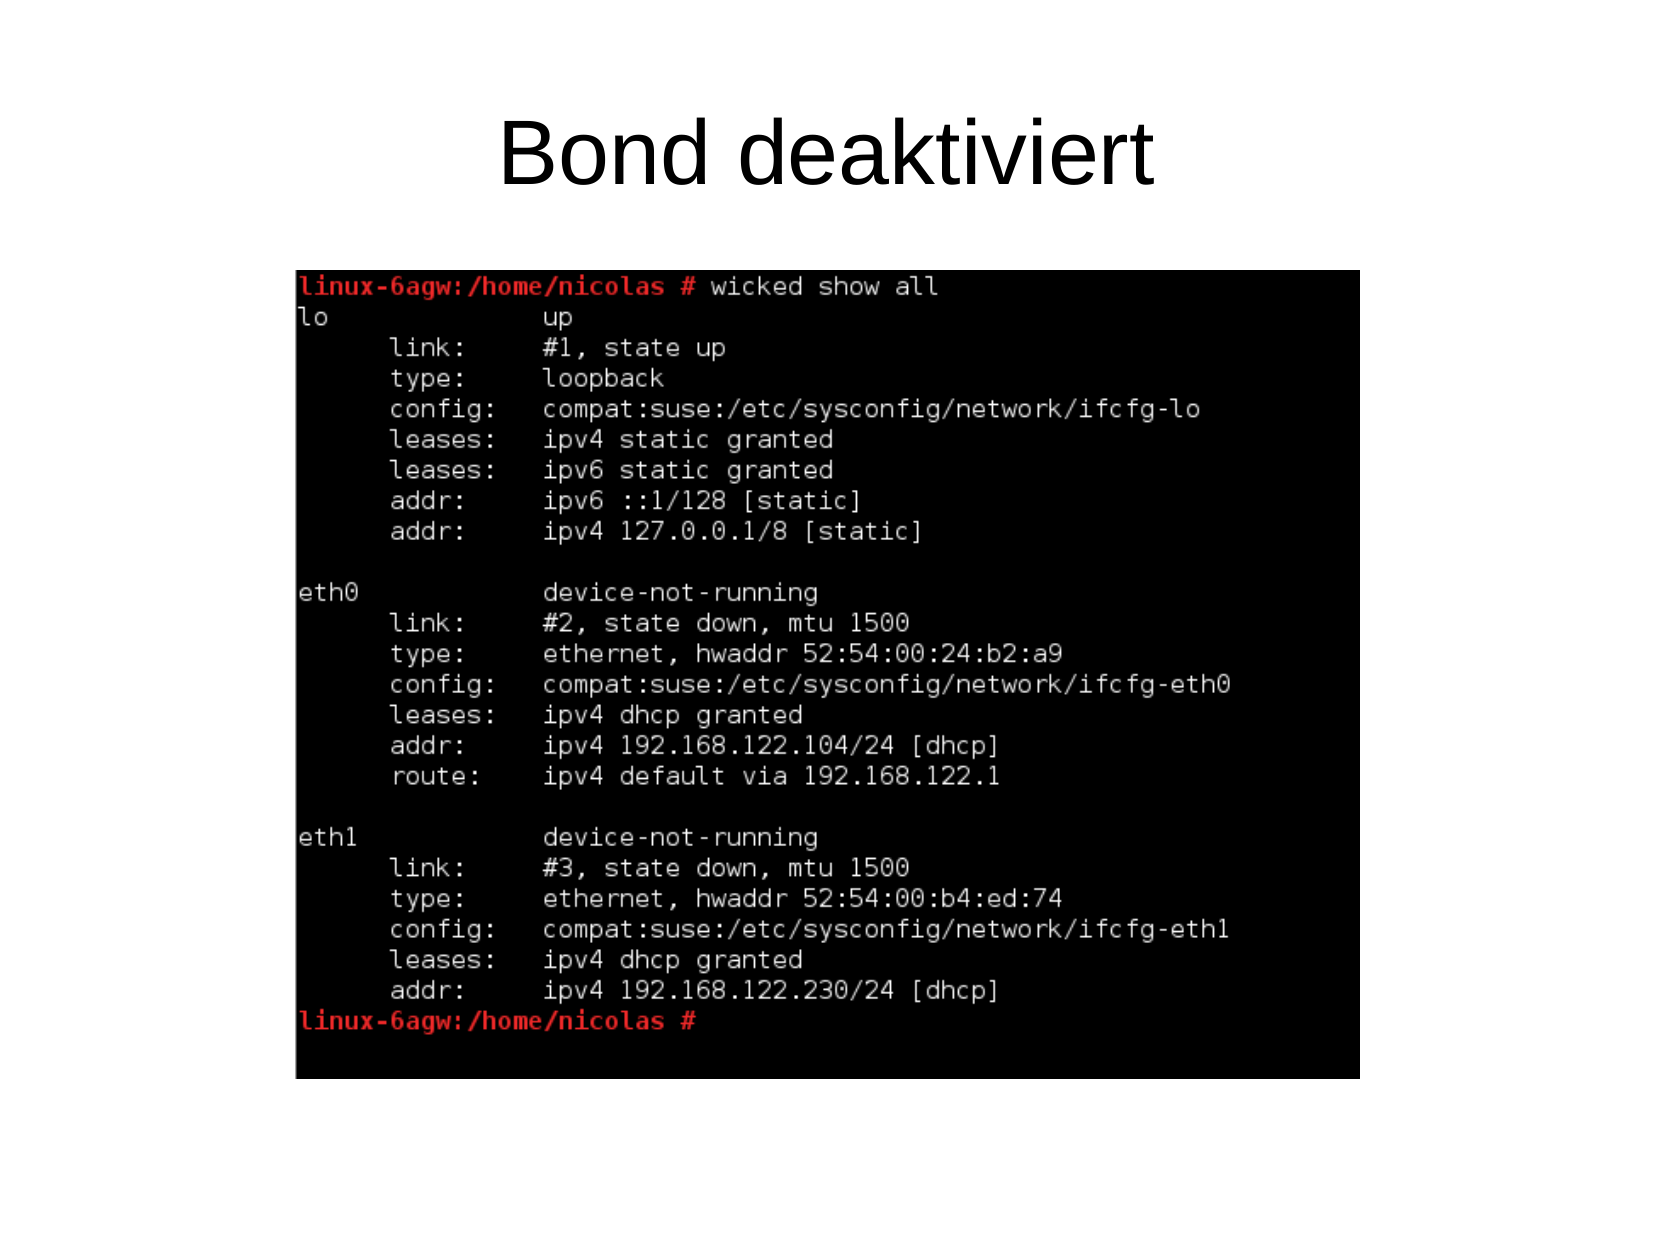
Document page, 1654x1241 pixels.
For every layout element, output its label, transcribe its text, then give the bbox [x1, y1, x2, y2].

picture [295, 270, 1360, 1079]
title Bond deaktiviert [82, 49, 1571, 257]
